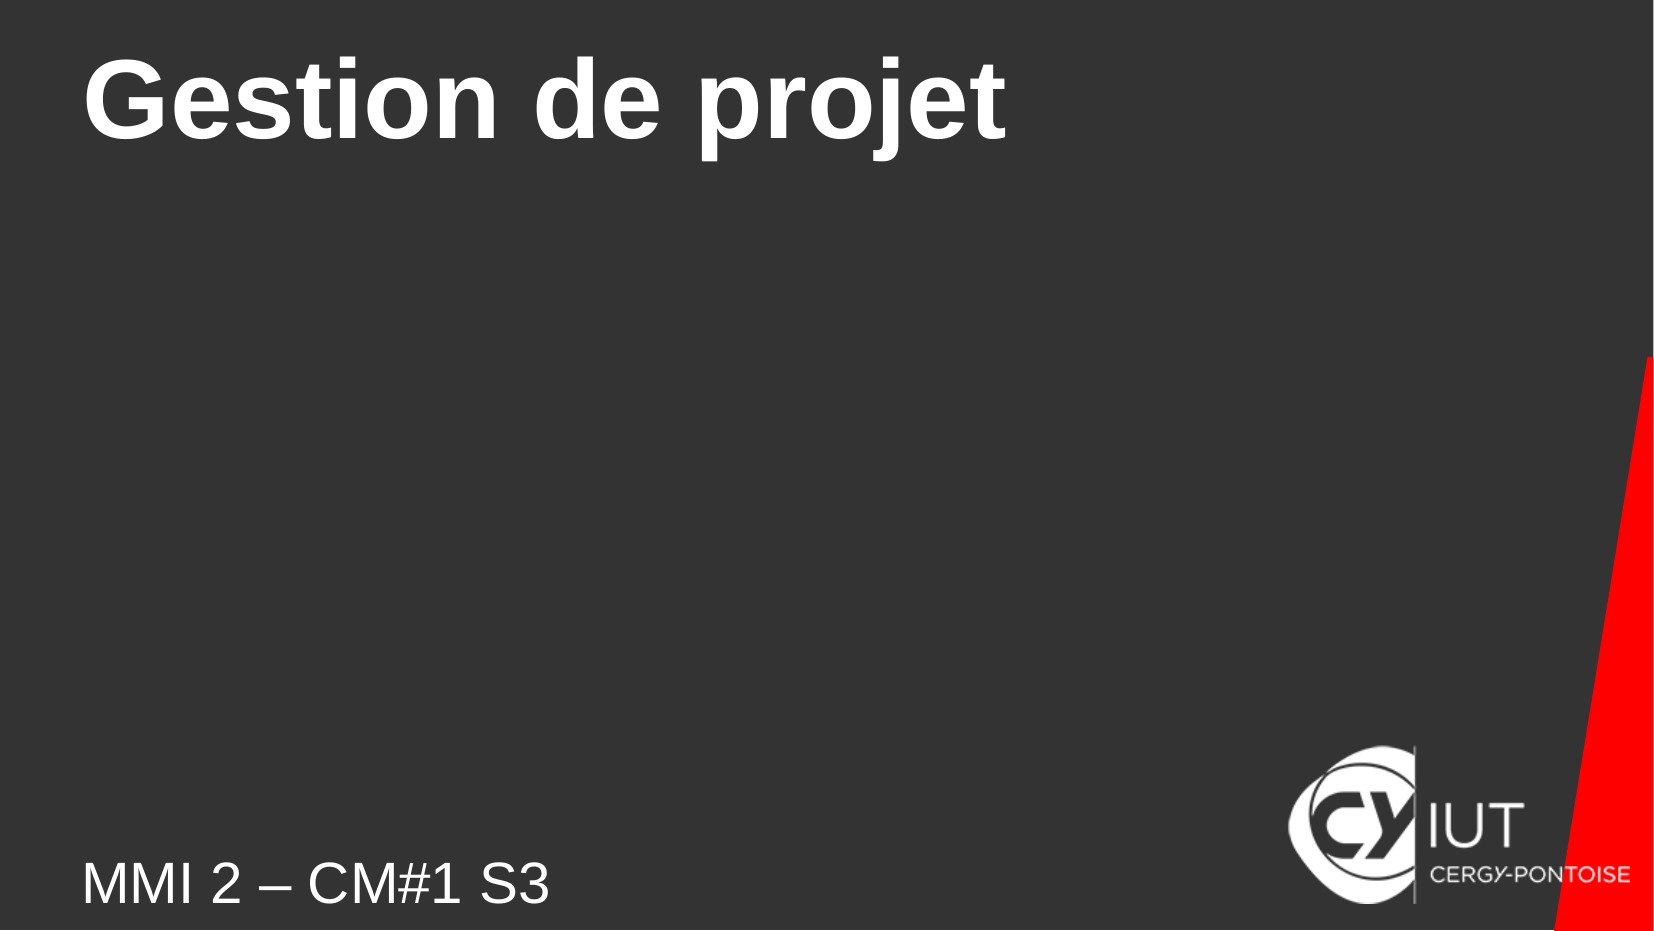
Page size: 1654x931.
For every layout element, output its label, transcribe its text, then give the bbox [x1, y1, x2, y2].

text_box [1554, 356, 1654, 931]
title Gestion de projet [82, 36, 1571, 226]
title MMI 2 – CM#1 S3 [81, 805, 1134, 931]
picture [1284, 744, 1630, 904]
